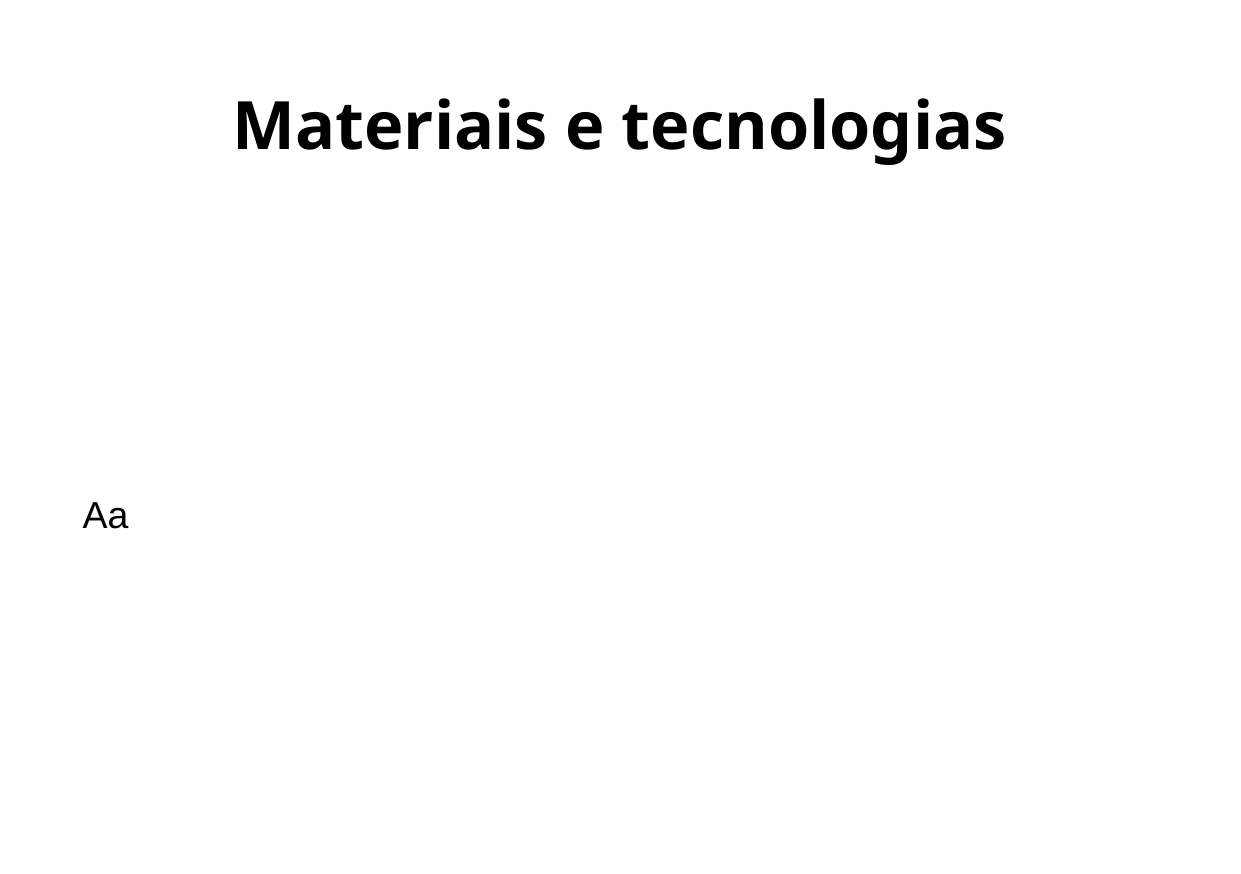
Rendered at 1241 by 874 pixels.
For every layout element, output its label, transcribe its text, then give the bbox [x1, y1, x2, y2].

text_box Aa [82, 491, 1158, 537]
text_box Materiais e tecnologias [58, 82, 1181, 163]
text_box Aa [90, 505, 99, 518]
